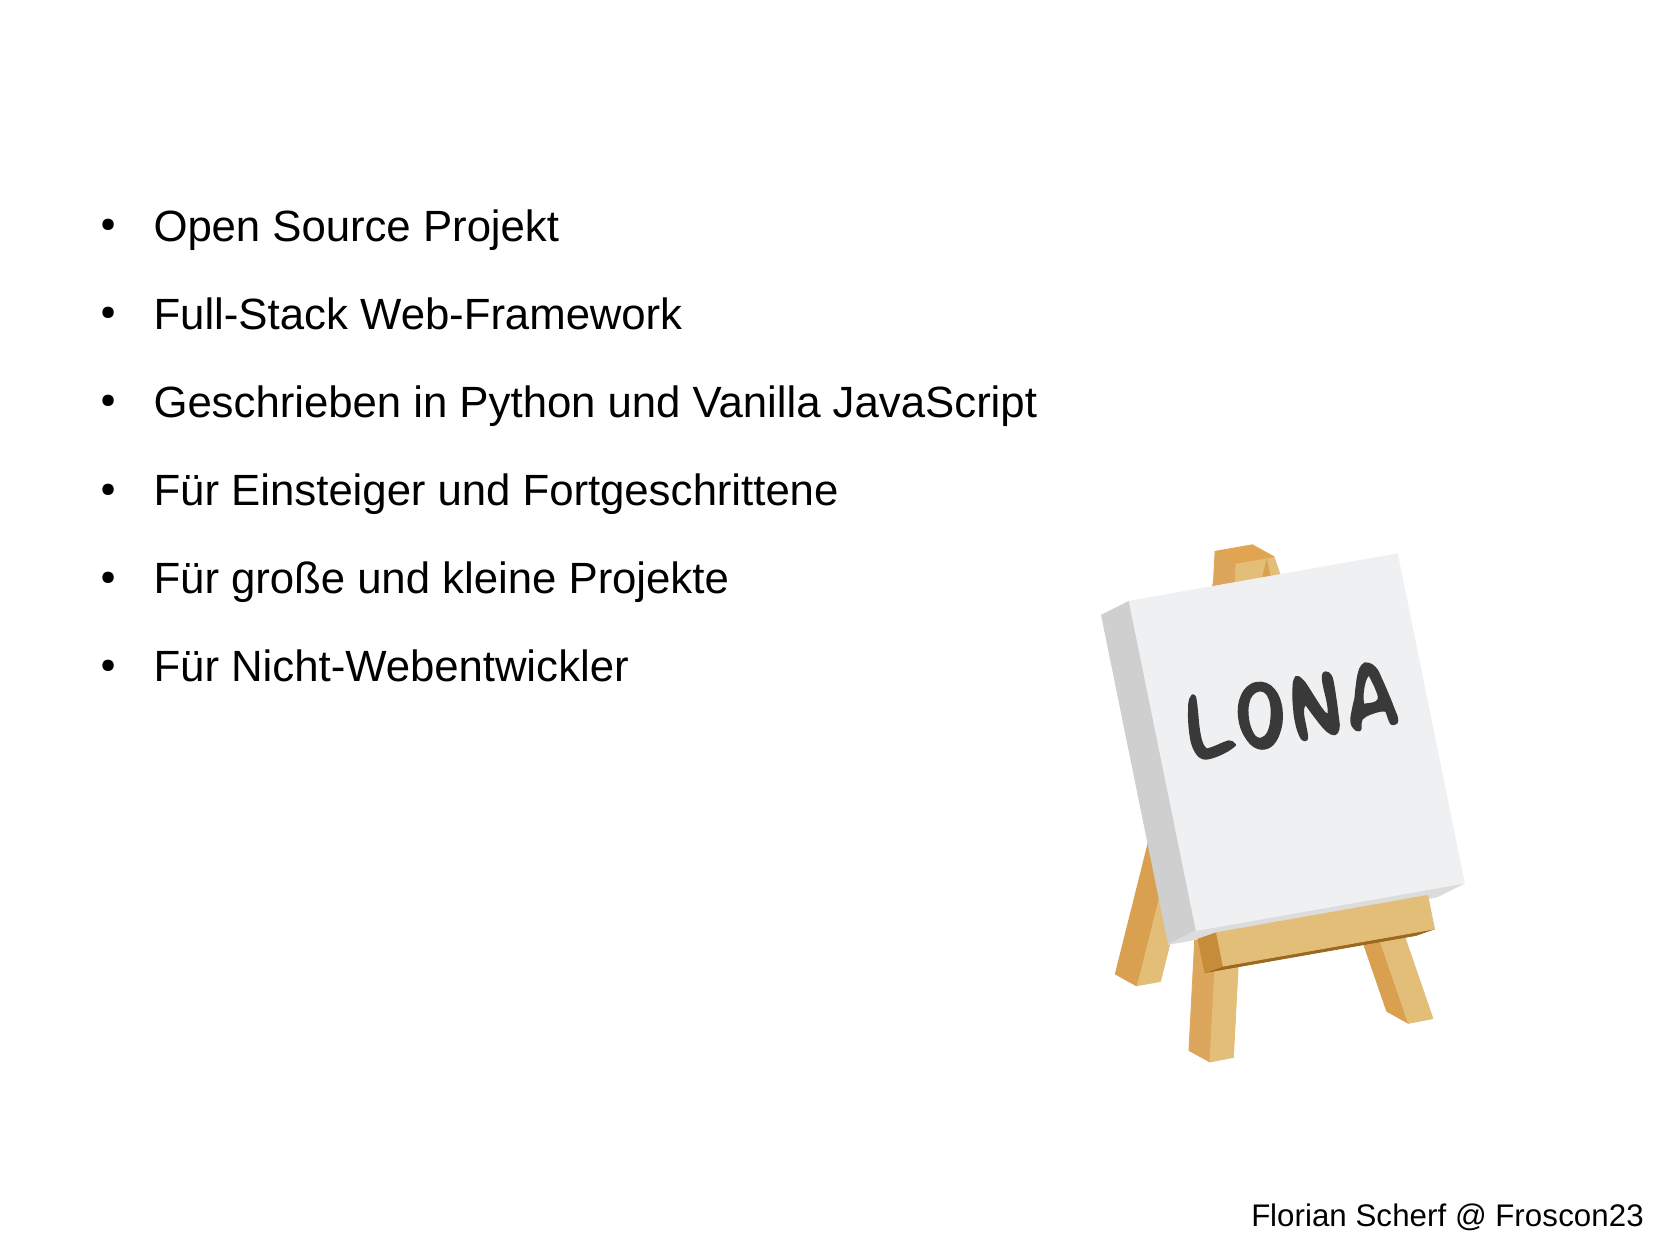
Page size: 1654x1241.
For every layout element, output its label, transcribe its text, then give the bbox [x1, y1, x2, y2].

list Florian Scherf @ Froscon23 [1180, 1198, 1654, 1241]
picture [997, 507, 1568, 1078]
list Open Source Projekt Full-Stack Web-Framework Geschrieben in Python und Vanilla JavaScript Für Einsteiger und Fortgeschrittene Für große und kleine Projekte Für Nicht-Webentwickler [82, 201, 1571, 921]
